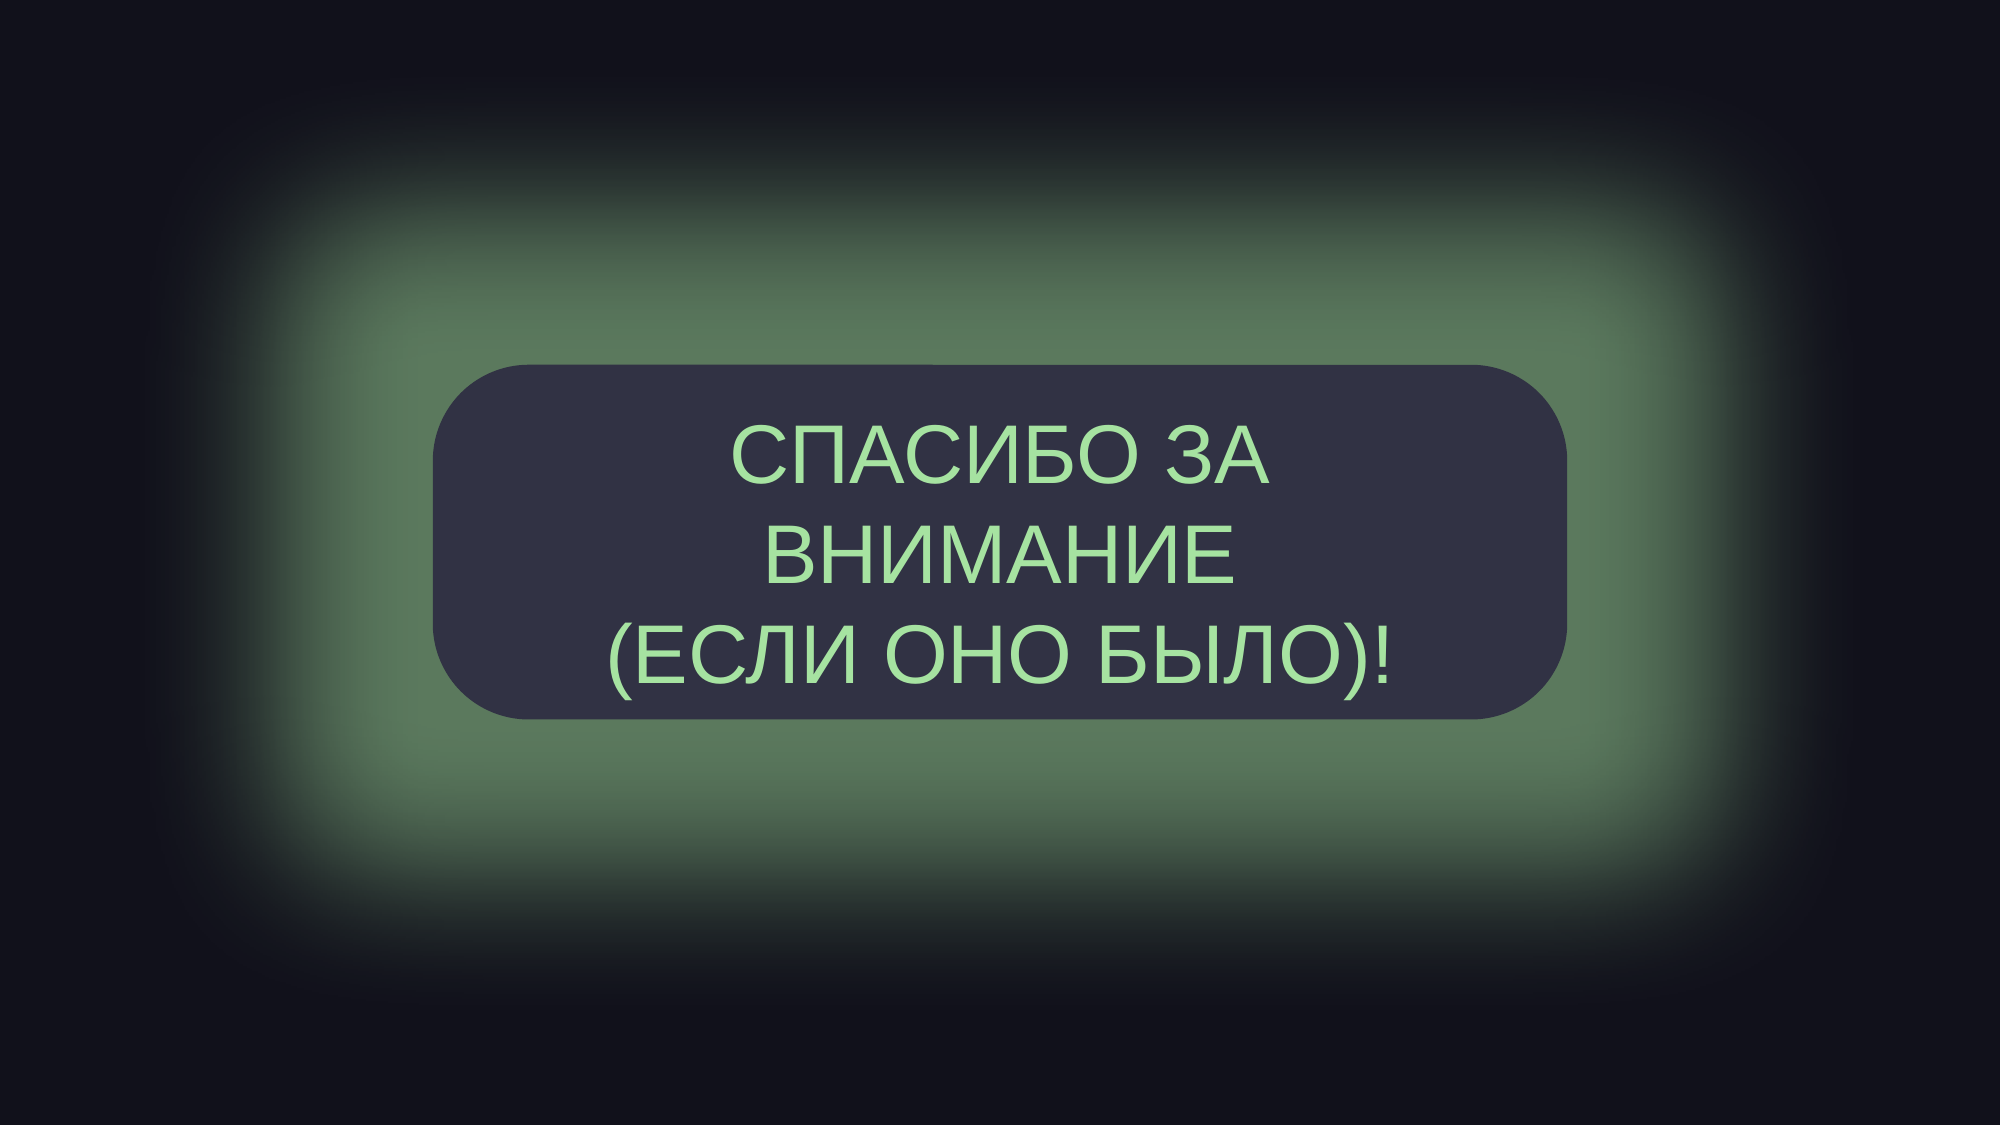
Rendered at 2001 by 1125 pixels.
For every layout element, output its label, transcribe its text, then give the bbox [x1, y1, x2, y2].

text_box СПАСИБО ЗА ВНИМАНИЕ (ЕСЛИ ОНО БЫЛО)! [432, 364, 1568, 720]
